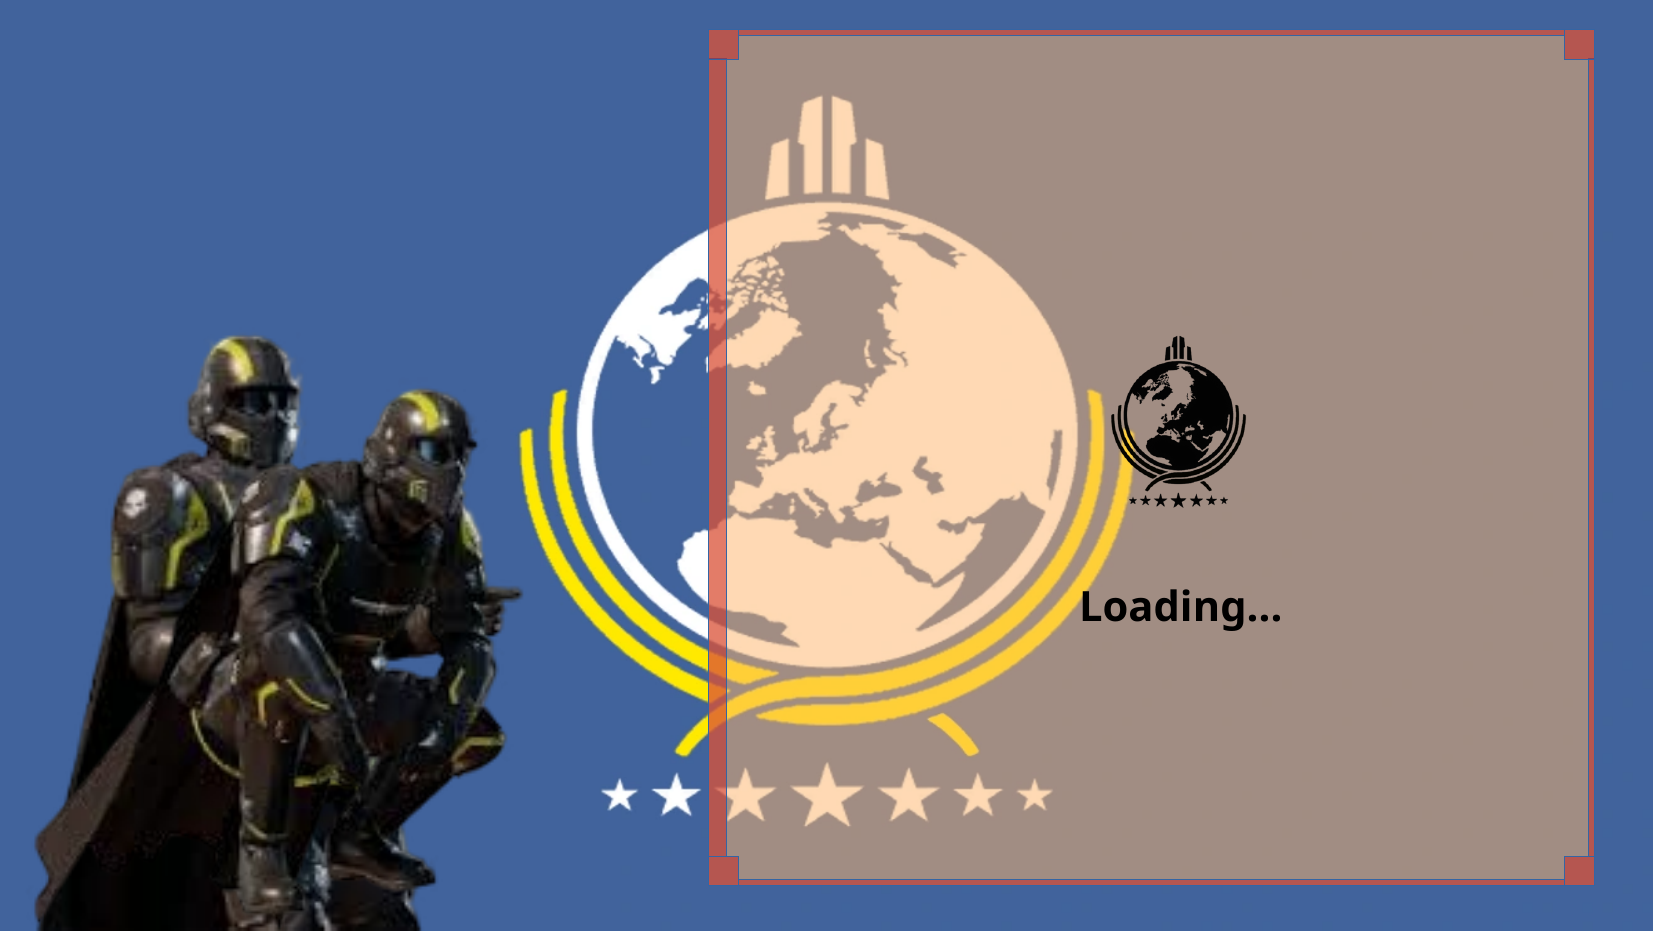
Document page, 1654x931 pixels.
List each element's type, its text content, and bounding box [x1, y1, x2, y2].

title Loading... [944, 561, 1418, 650]
text_box [708, 29, 1595, 886]
picture [0, 0, 1653, 931]
